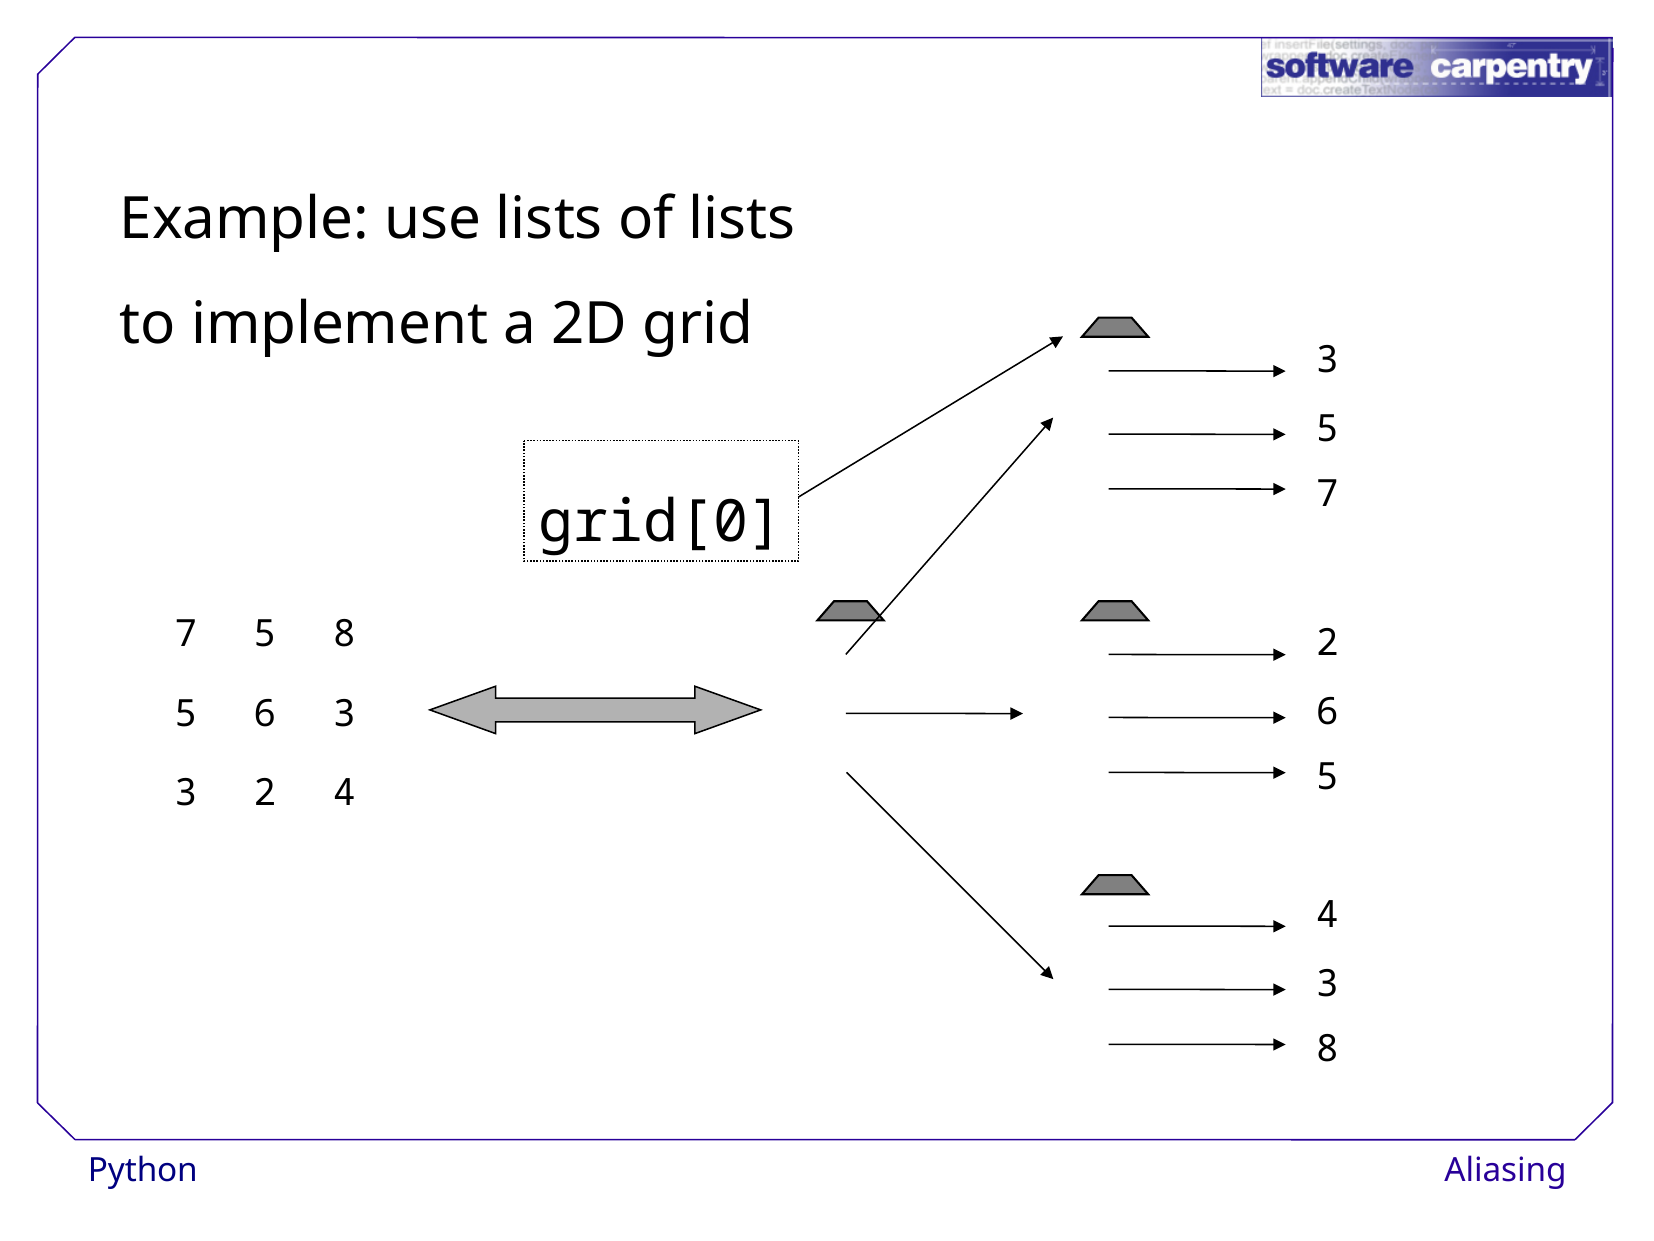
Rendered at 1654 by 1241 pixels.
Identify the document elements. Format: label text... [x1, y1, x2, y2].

table_cell 2 [225, 751, 304, 830]
table_cell 6 [225, 670, 304, 751]
table_header 8 [304, 592, 385, 670]
table_cell [1082, 1015, 1148, 1075]
table_cell [1082, 954, 1148, 1015]
table_cell [818, 741, 884, 801]
text_box 3 [1289, 934, 1365, 1026]
text_box 8 [1289, 1026, 1365, 1084]
text_box Example: use lists of lists to implement a 2D grid [104, 137, 812, 364]
table_cell 4 [304, 751, 385, 830]
text_box 2 [1289, 602, 1365, 663]
text_box grid[0] [523, 440, 799, 562]
table_cell [1082, 457, 1148, 518]
table_cell [1082, 397, 1148, 457]
text_box 5 [1289, 755, 1365, 812]
text_box 3 [1289, 318, 1365, 379]
table_header [1082, 895, 1148, 954]
table_header 7 [146, 592, 225, 670]
text_box [817, 601, 879, 621]
table_cell [818, 680, 884, 741]
table_header [818, 621, 884, 680]
table_cell [1082, 741, 1148, 801]
text_box [429, 686, 761, 734]
table_header [1082, 337, 1148, 397]
text_box 4 [1289, 873, 1365, 934]
text_box 6 [1289, 663, 1365, 755]
text_box 5 [1289, 379, 1365, 471]
text_box [1082, 875, 1149, 895]
table_cell 5 [146, 670, 225, 751]
text_box 7 [1289, 471, 1365, 528]
picture [1261, 39, 1613, 97]
table_cell 3 [146, 751, 225, 830]
table_cell 3 [304, 670, 385, 751]
table_cell [1082, 680, 1148, 741]
table_header [1082, 621, 1148, 680]
text_box [1082, 317, 1149, 337]
table_header 5 [225, 592, 304, 670]
text_box [1082, 601, 1149, 621]
